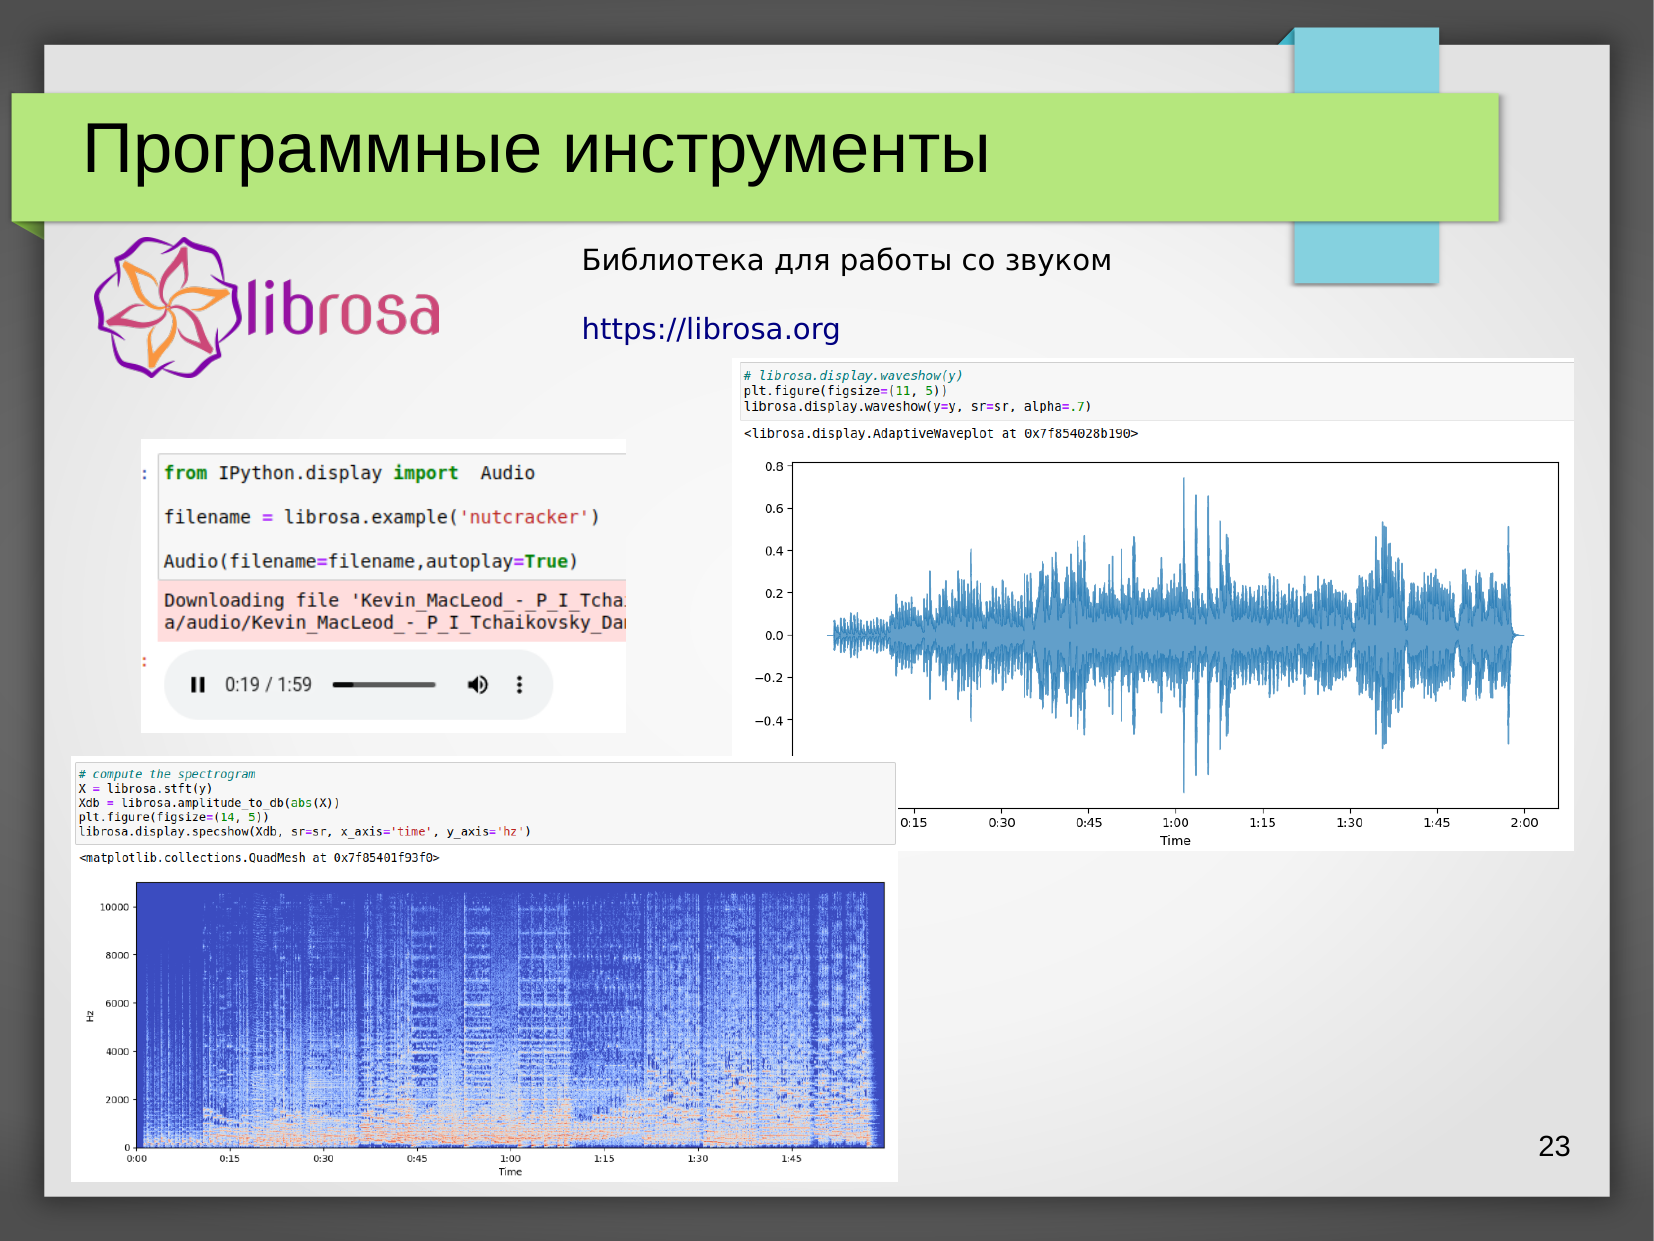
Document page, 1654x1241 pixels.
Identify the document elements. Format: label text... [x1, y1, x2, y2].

title Программные инструменты [82, 106, 1264, 189]
picture [0, 0, 1654, 1241]
text_box Библиотека для работы со звуком https://librosa.org [566, 236, 1276, 354]
